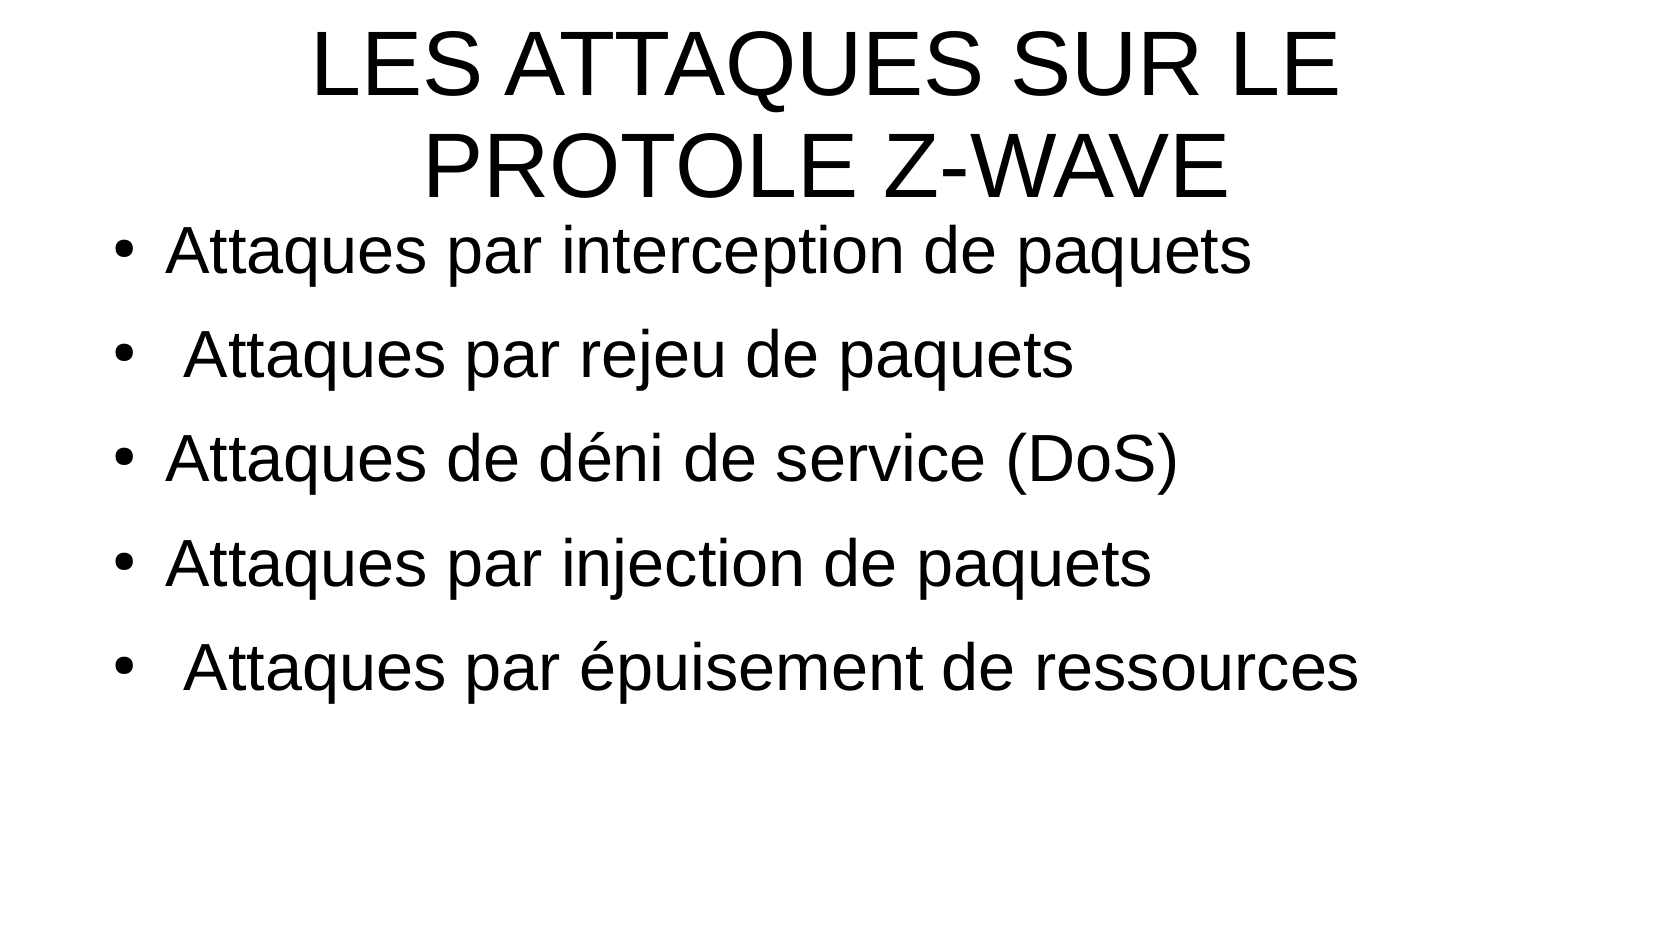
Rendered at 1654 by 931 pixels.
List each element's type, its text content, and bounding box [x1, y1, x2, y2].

title LES ATTAQUES SUR LE PROTOLE Z-WAVE [82, 12, 1571, 218]
list Attaques par interception de paquets Attaques par rejeu de paquets Attaques de déni de service (DoS) Attaques par injection de paquets Attaques par épuisement de ressources [94, 212, 1583, 753]
